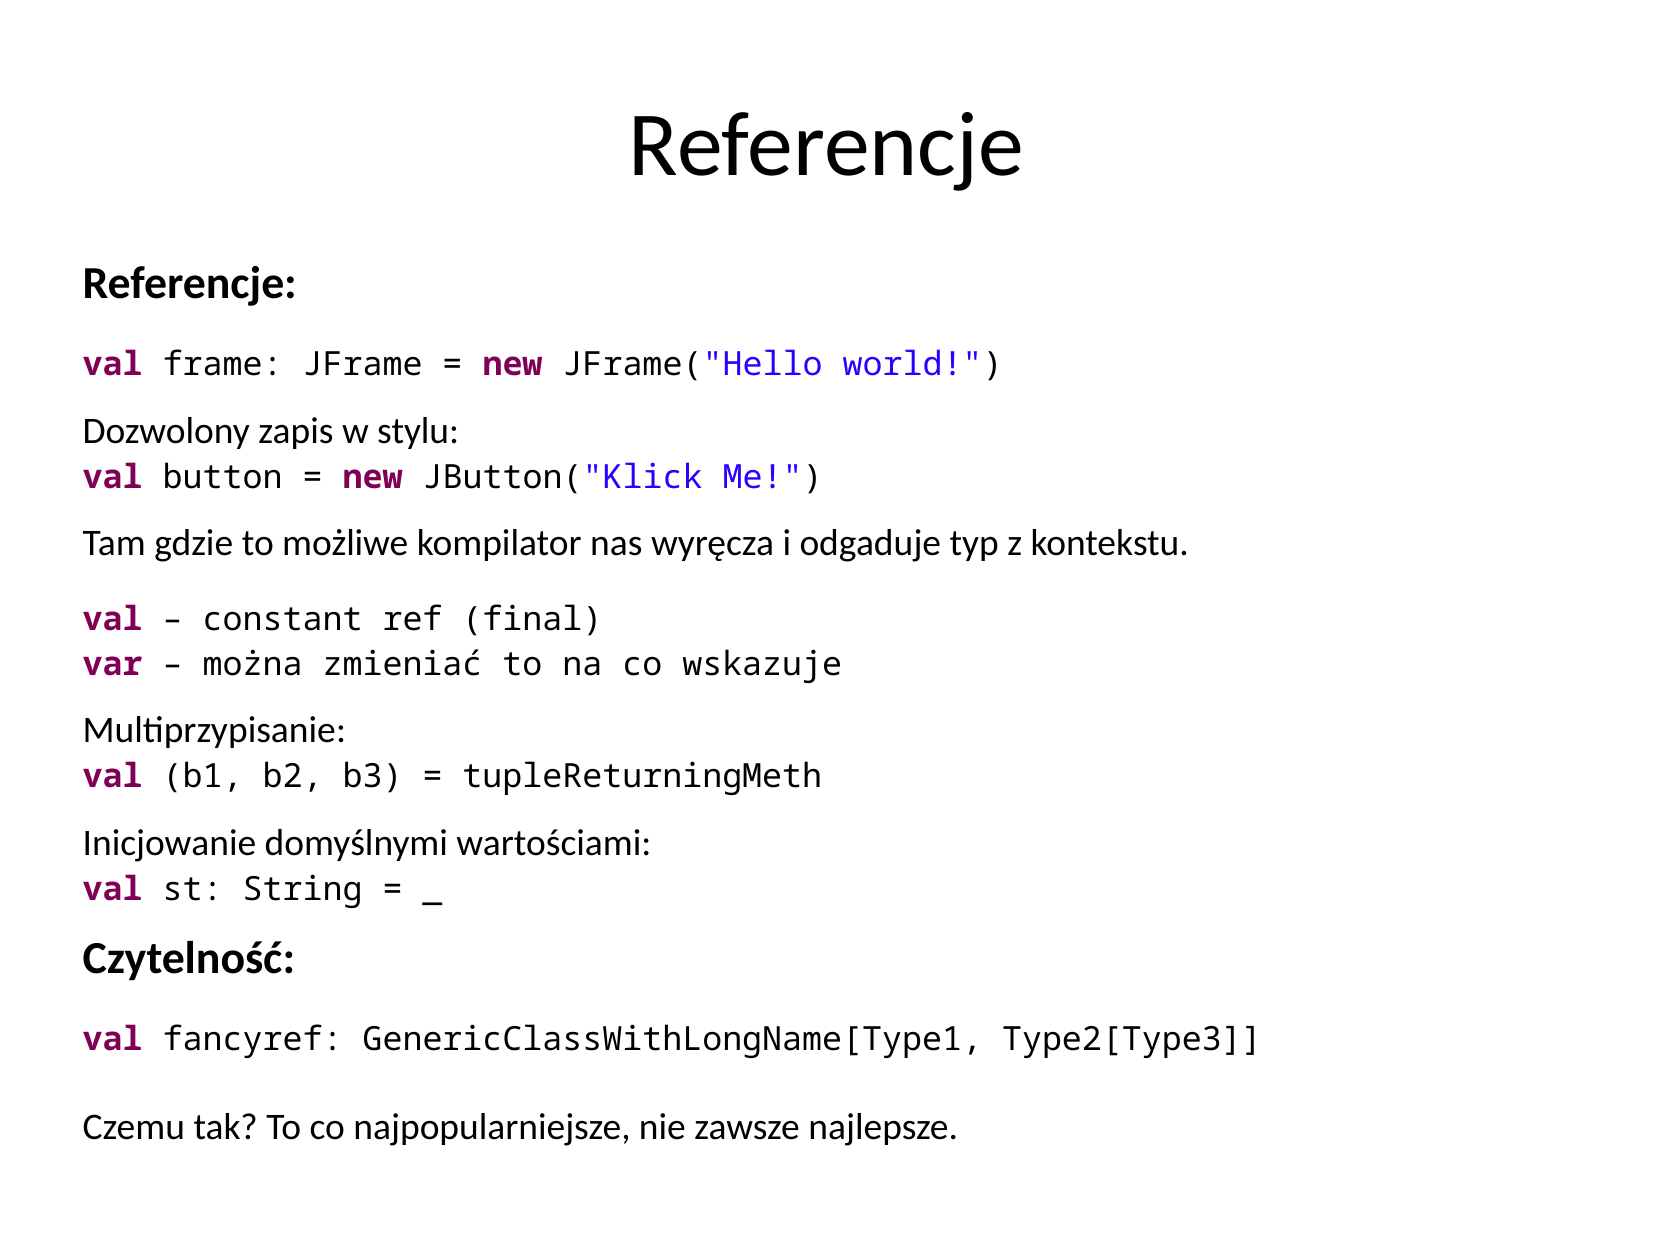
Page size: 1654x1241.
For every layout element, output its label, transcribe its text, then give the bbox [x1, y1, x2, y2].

title Referencje [82, 56, 1571, 250]
list Referencje: val frame: JFrame = new JFrame("Hello world!") Dozwolony zapis w stylu: val button = new JButton("Klick Me!") Tam gdzie to możliwe kompilator nas wyręcza i odgaduje typ z kontekstu. val – constant ref (final) var – można zmieniać to na co wskazuje Multiprzypisanie: val (b1, b2, b3) = tupleReturningMeth Inicjowanie domyślnymi wartościami: val st: String = _ Czytelność: val fancyref: GenericClassWithLongName[Type1, Type2[Type3]] Czemu tak? To co najpopularniejsze, nie zawsze najlepsze. [82, 260, 1571, 1158]
